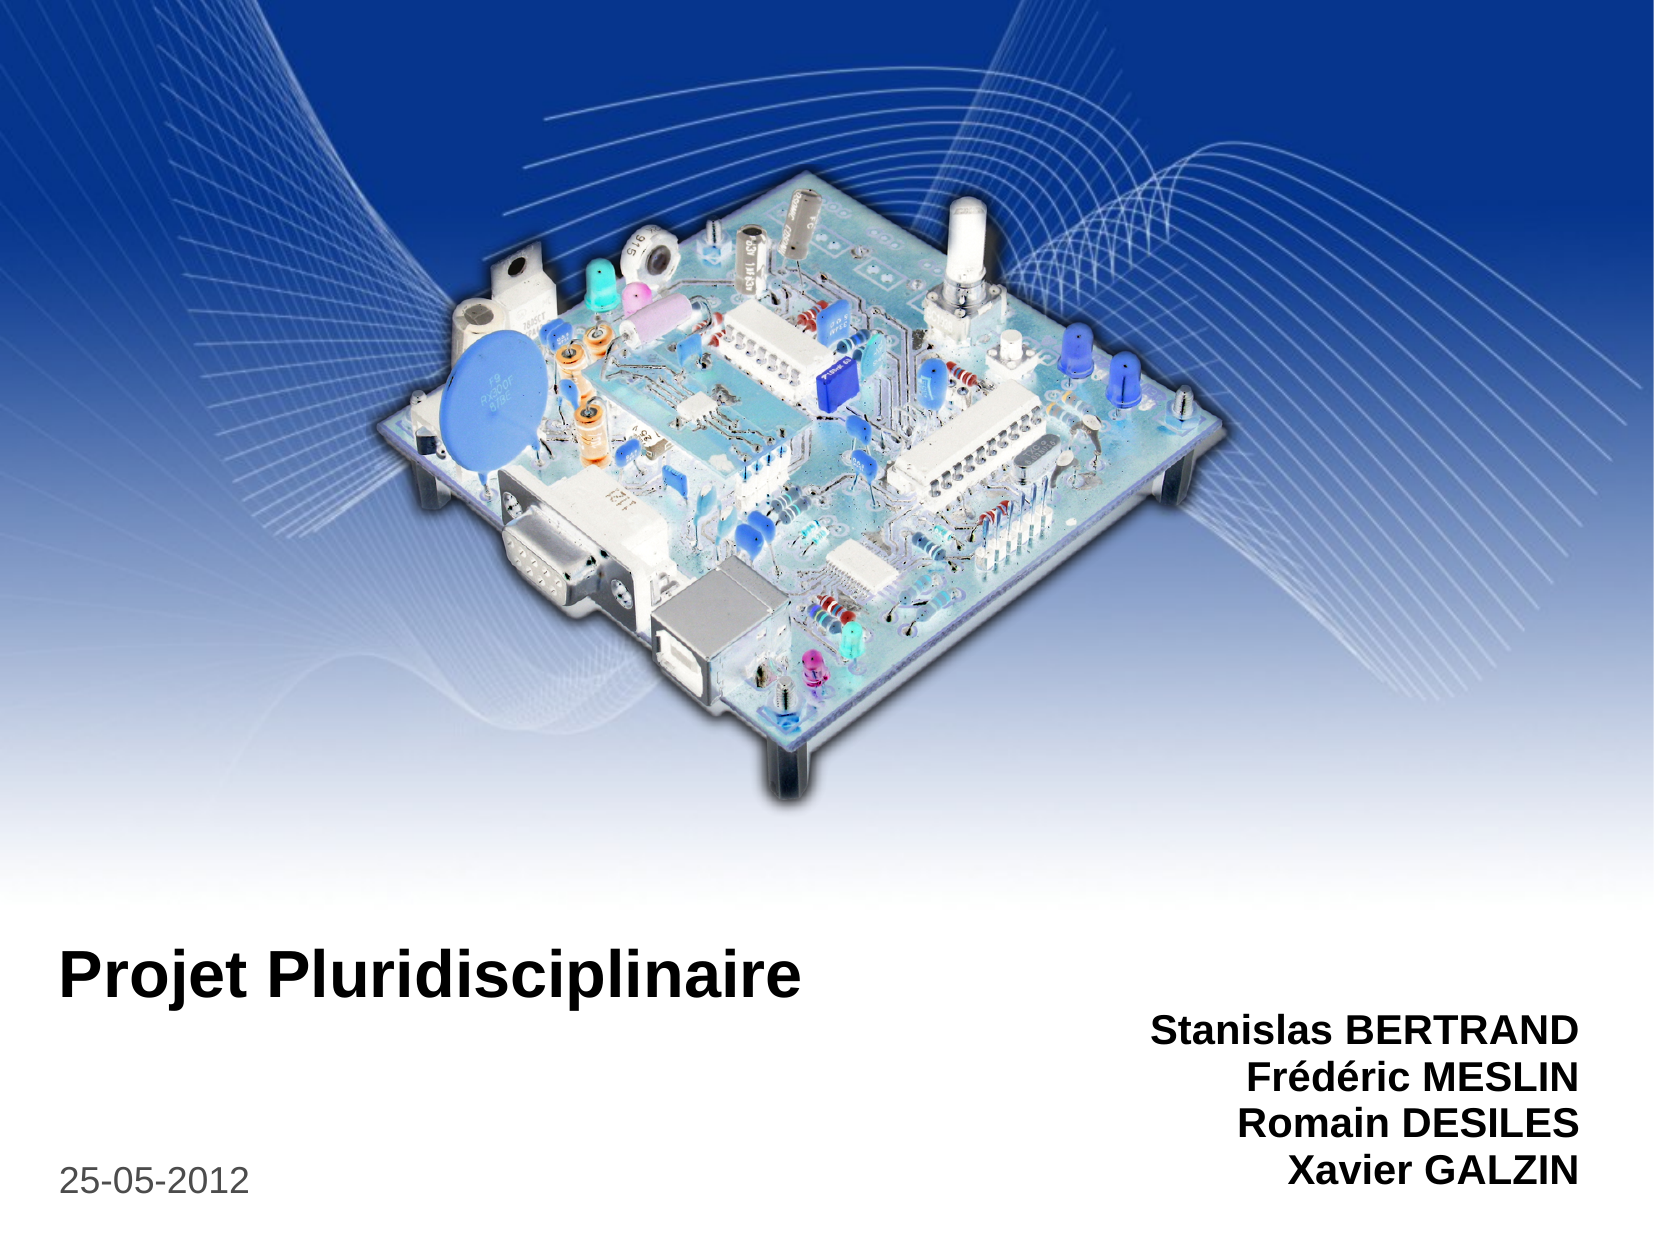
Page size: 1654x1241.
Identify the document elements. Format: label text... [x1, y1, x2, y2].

picture [0, 0, 1654, 1241]
title Projet Pluridisciplinaire [59, 893, 857, 1056]
